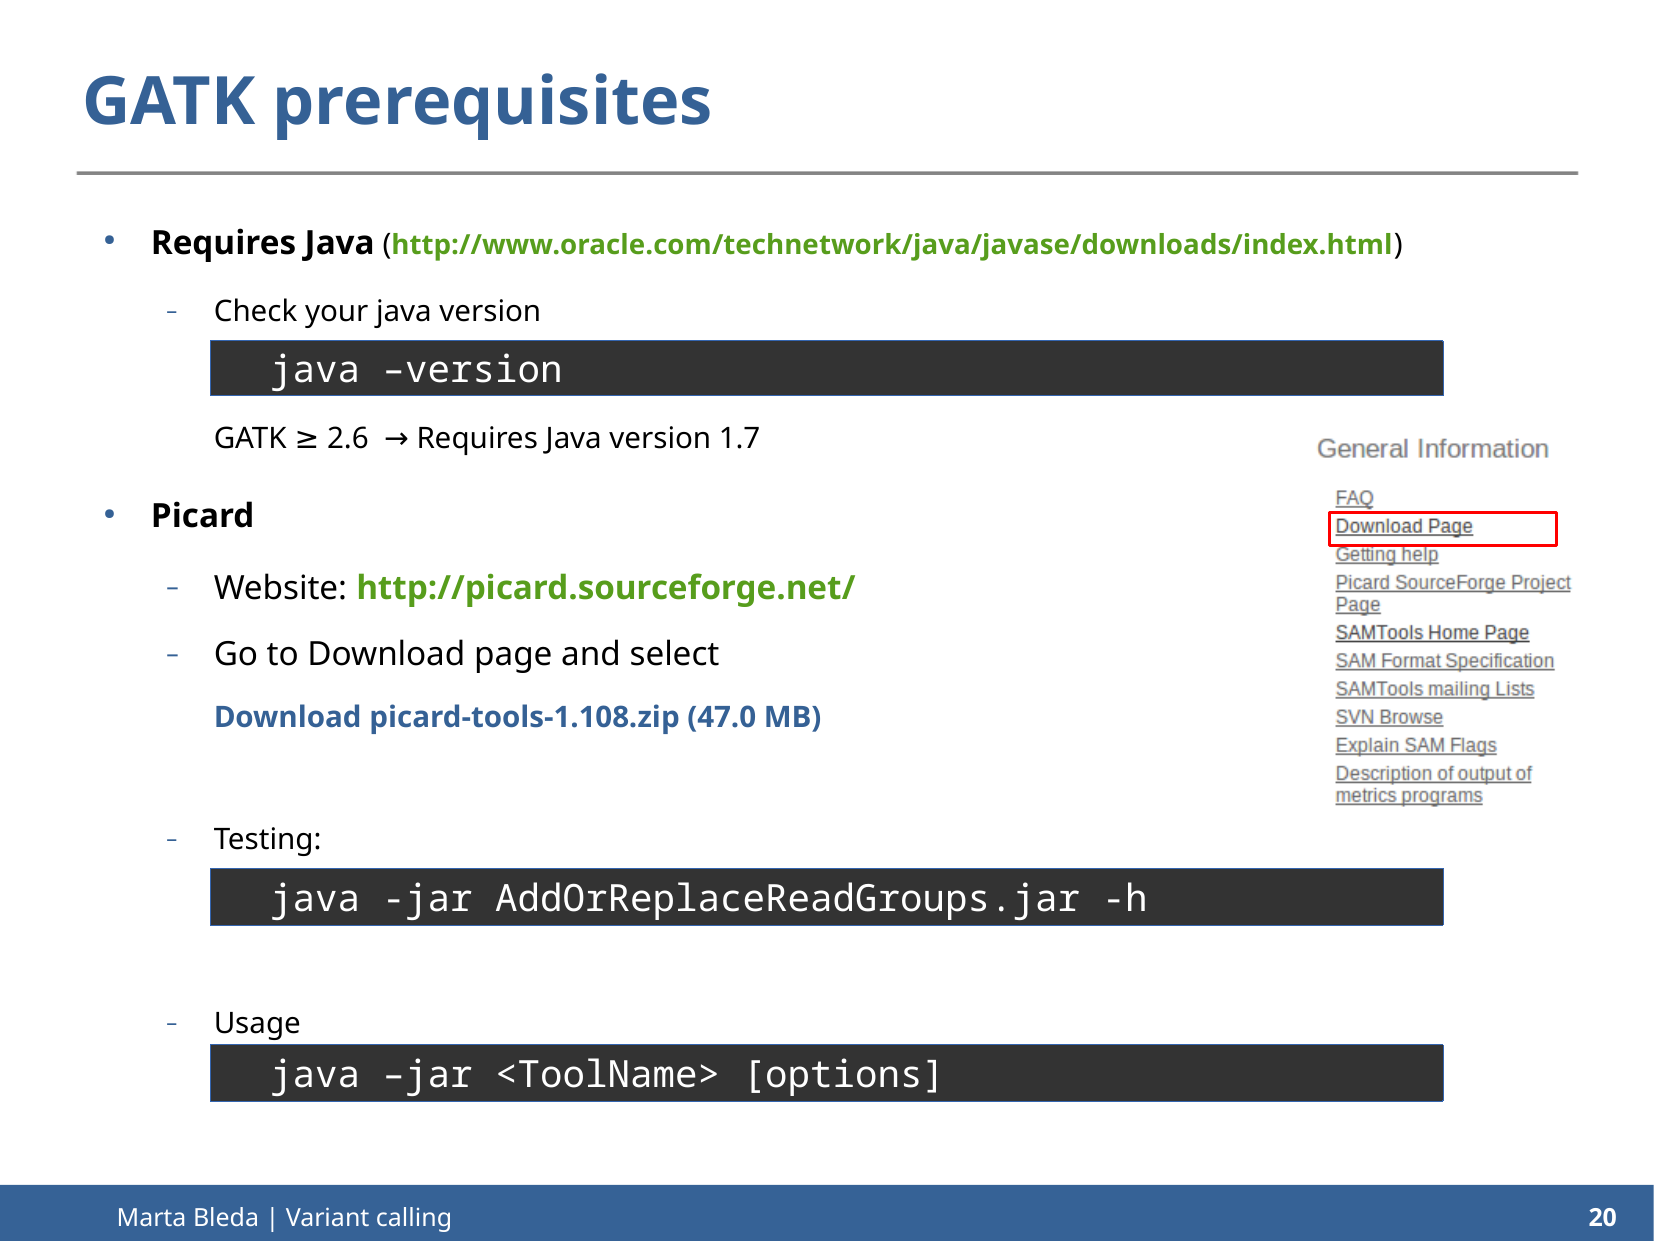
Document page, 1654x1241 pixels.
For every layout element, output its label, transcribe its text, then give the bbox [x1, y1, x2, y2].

text_box java –jar <ToolName> [options] [210, 1044, 1444, 1102]
list Requires Java (http://www.oracle.com/technetwork/java/javase/downloads/index.html) Check your java version GATK ≥ 2.6 → Requires Java version 1.7 Picard Website: http://picard.sourceforge.net/ Go to Download page and select Download picard-tools-1.108.zip (47.0 MB) Testing: Usage [87, 218, 1632, 1053]
text_box java –version [210, 340, 1444, 396]
title GATK prerequisites [82, 49, 1571, 148]
picture [74, 170, 1580, 175]
text_box java -jar AddOrReplaceReadGroups.jar -h [210, 868, 1444, 926]
picture [1292, 425, 1613, 821]
